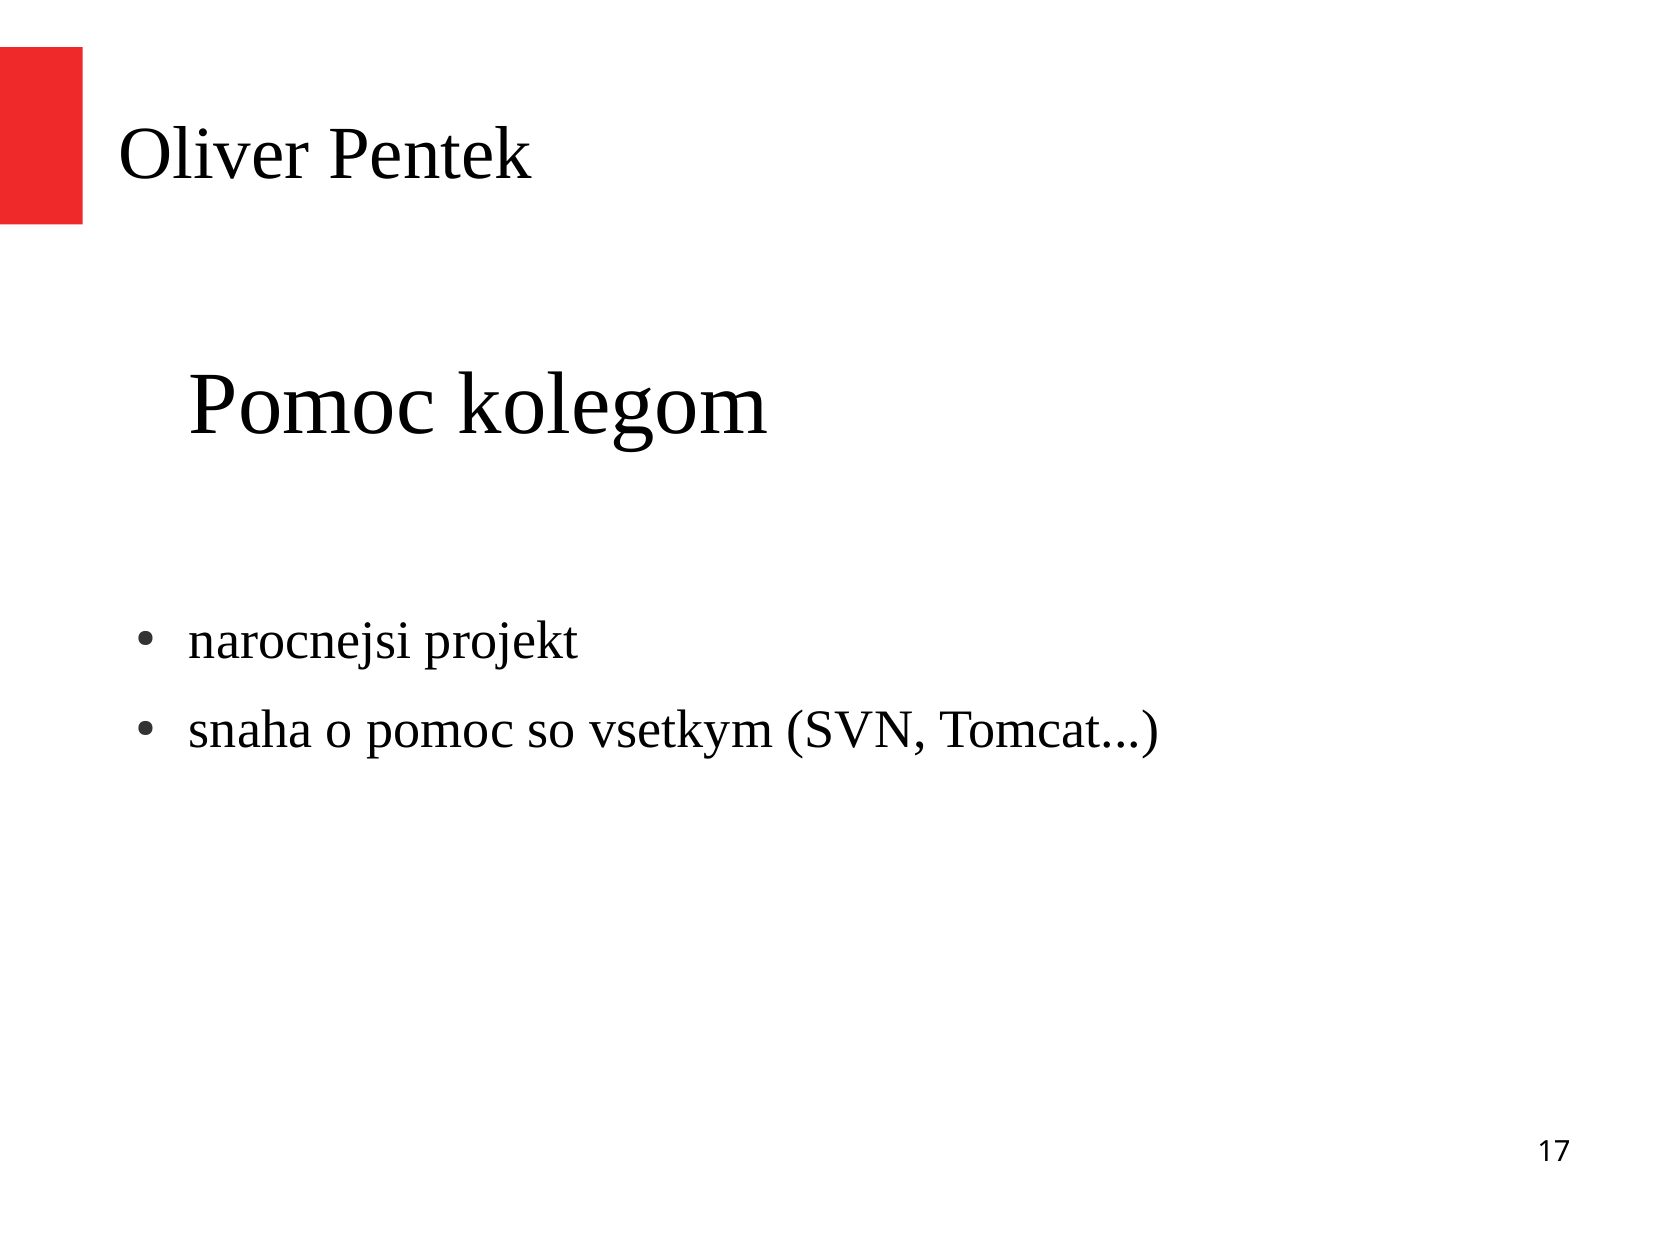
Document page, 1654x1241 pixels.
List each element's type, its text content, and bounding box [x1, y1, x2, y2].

title Oliver Pentek [118, 49, 1571, 257]
list Pomoc kolegom narocnejsi projekt snaha o pomoc so vsetkym (SVN, Tomcat...) [118, 354, 1536, 1074]
